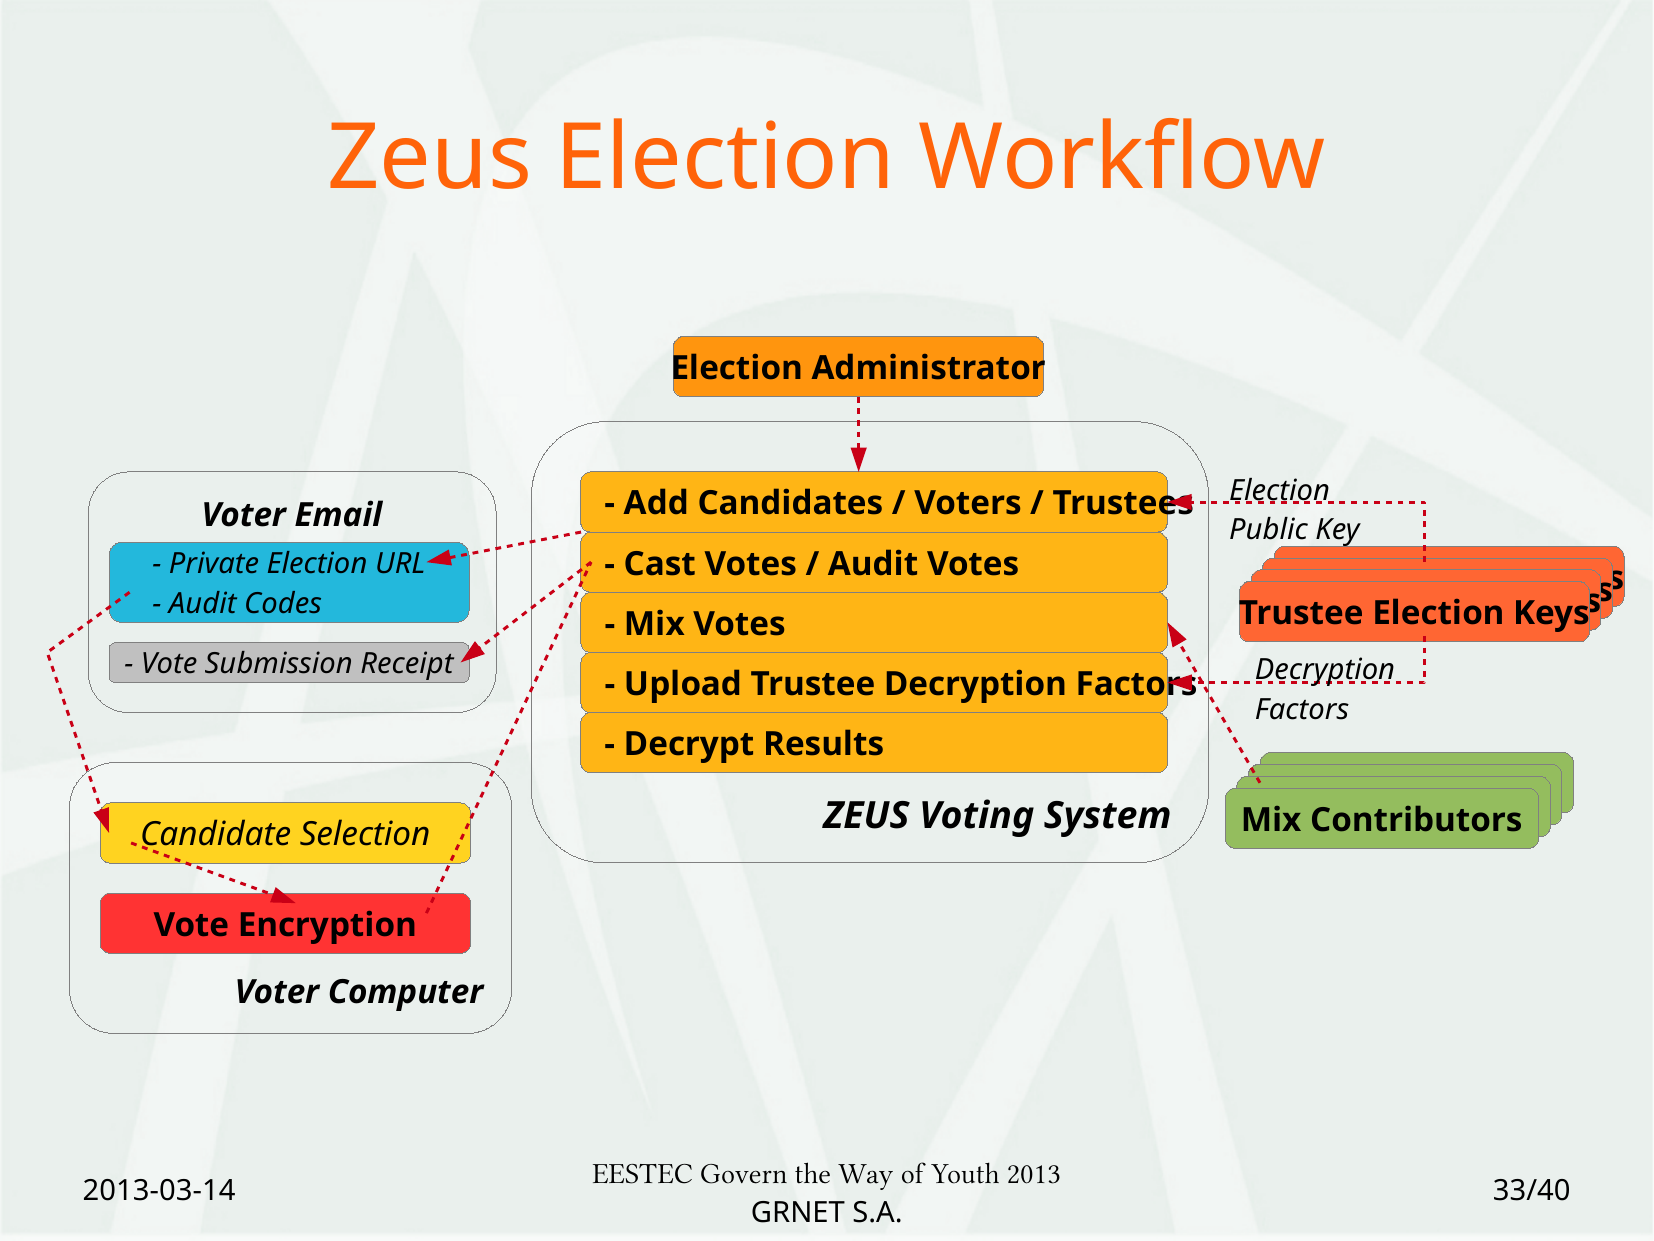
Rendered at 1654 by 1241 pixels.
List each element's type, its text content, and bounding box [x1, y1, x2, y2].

text_box Trustee Election Keys [1262, 558, 1613, 619]
text_box - Upload Trustee Decryption Factors [580, 652, 1168, 712]
text_box - Add Candidates / Voters / Trustees [580, 471, 1168, 532]
text_box Mix Contributors [1260, 752, 1574, 813]
text_box Decryption Factors [1240, 640, 1510, 726]
picture [0, 0, 1654, 1241]
text_box - Cast Votes / Audit Votes [580, 532, 1168, 592]
text_box Trustee Election Keys [1251, 569, 1601, 631]
text_box Voter Computer [69, 762, 512, 1034]
text_box Mix Contributors [1225, 788, 1539, 849]
text_box Vote Encryption [100, 893, 471, 954]
text_box - Private Election URL - Audit Codes [109, 542, 470, 623]
text_box - Decrypt Results [580, 712, 1168, 773]
title Zeus Election Workflow [82, 49, 1571, 257]
text_box Candidate Selection [100, 802, 471, 864]
text_box Election Public Key [1214, 461, 1484, 546]
text_box - Mix Votes [580, 592, 1168, 652]
text_box - Vote Submission Receipt [109, 642, 470, 683]
text_box Trustee Election Keys [1239, 581, 1590, 642]
text_box Mix Contributors [1236, 776, 1551, 837]
text_box Trustee Election Keys [1274, 546, 1625, 607]
text_box ZEUS Voting System [531, 421, 1209, 863]
text_box Election Administrator [673, 336, 1044, 397]
text_box Voter Email [88, 471, 497, 713]
text_box Mix Contributors [1248, 764, 1562, 825]
